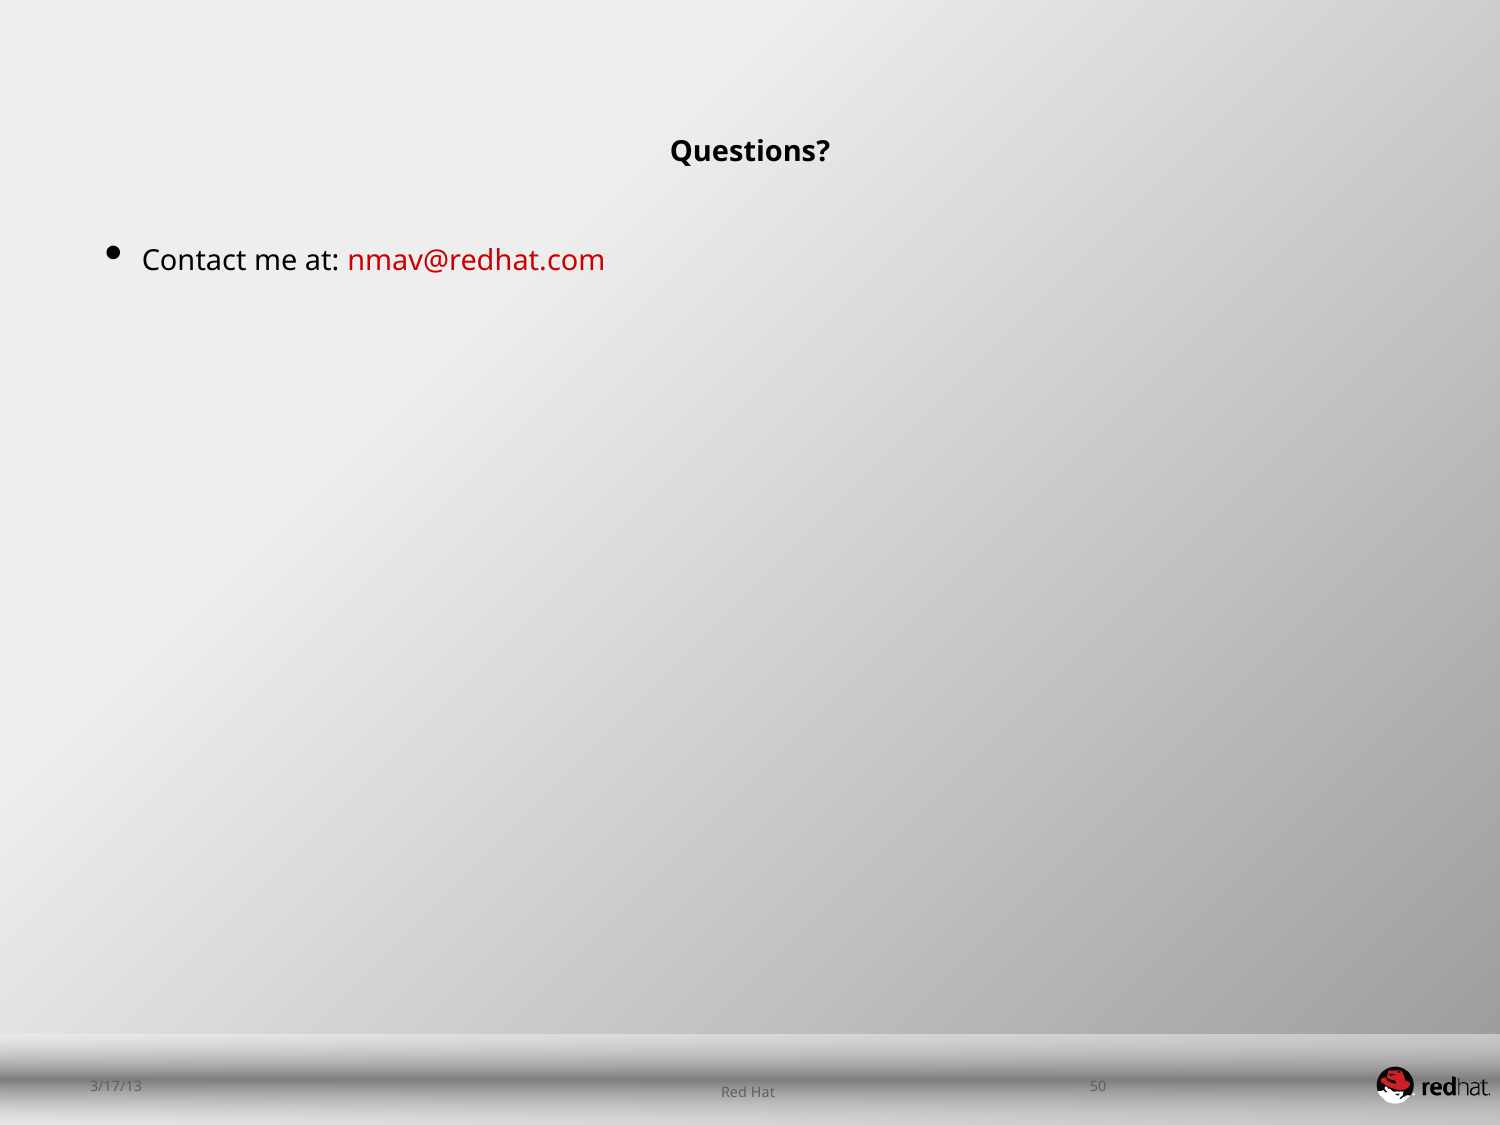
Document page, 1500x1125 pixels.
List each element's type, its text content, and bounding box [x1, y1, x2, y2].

title Questions? [75, 22, 1426, 188]
footer Red Hat [300, 1065, 1200, 1110]
slide_number <number> [1074, 1051, 1337, 1112]
slide_number 3/17/13 [75, 1051, 425, 1112]
picture [1364, 1057, 1500, 1110]
list Contact me at: nmav@redhat.com [74, 209, 1425, 1012]
